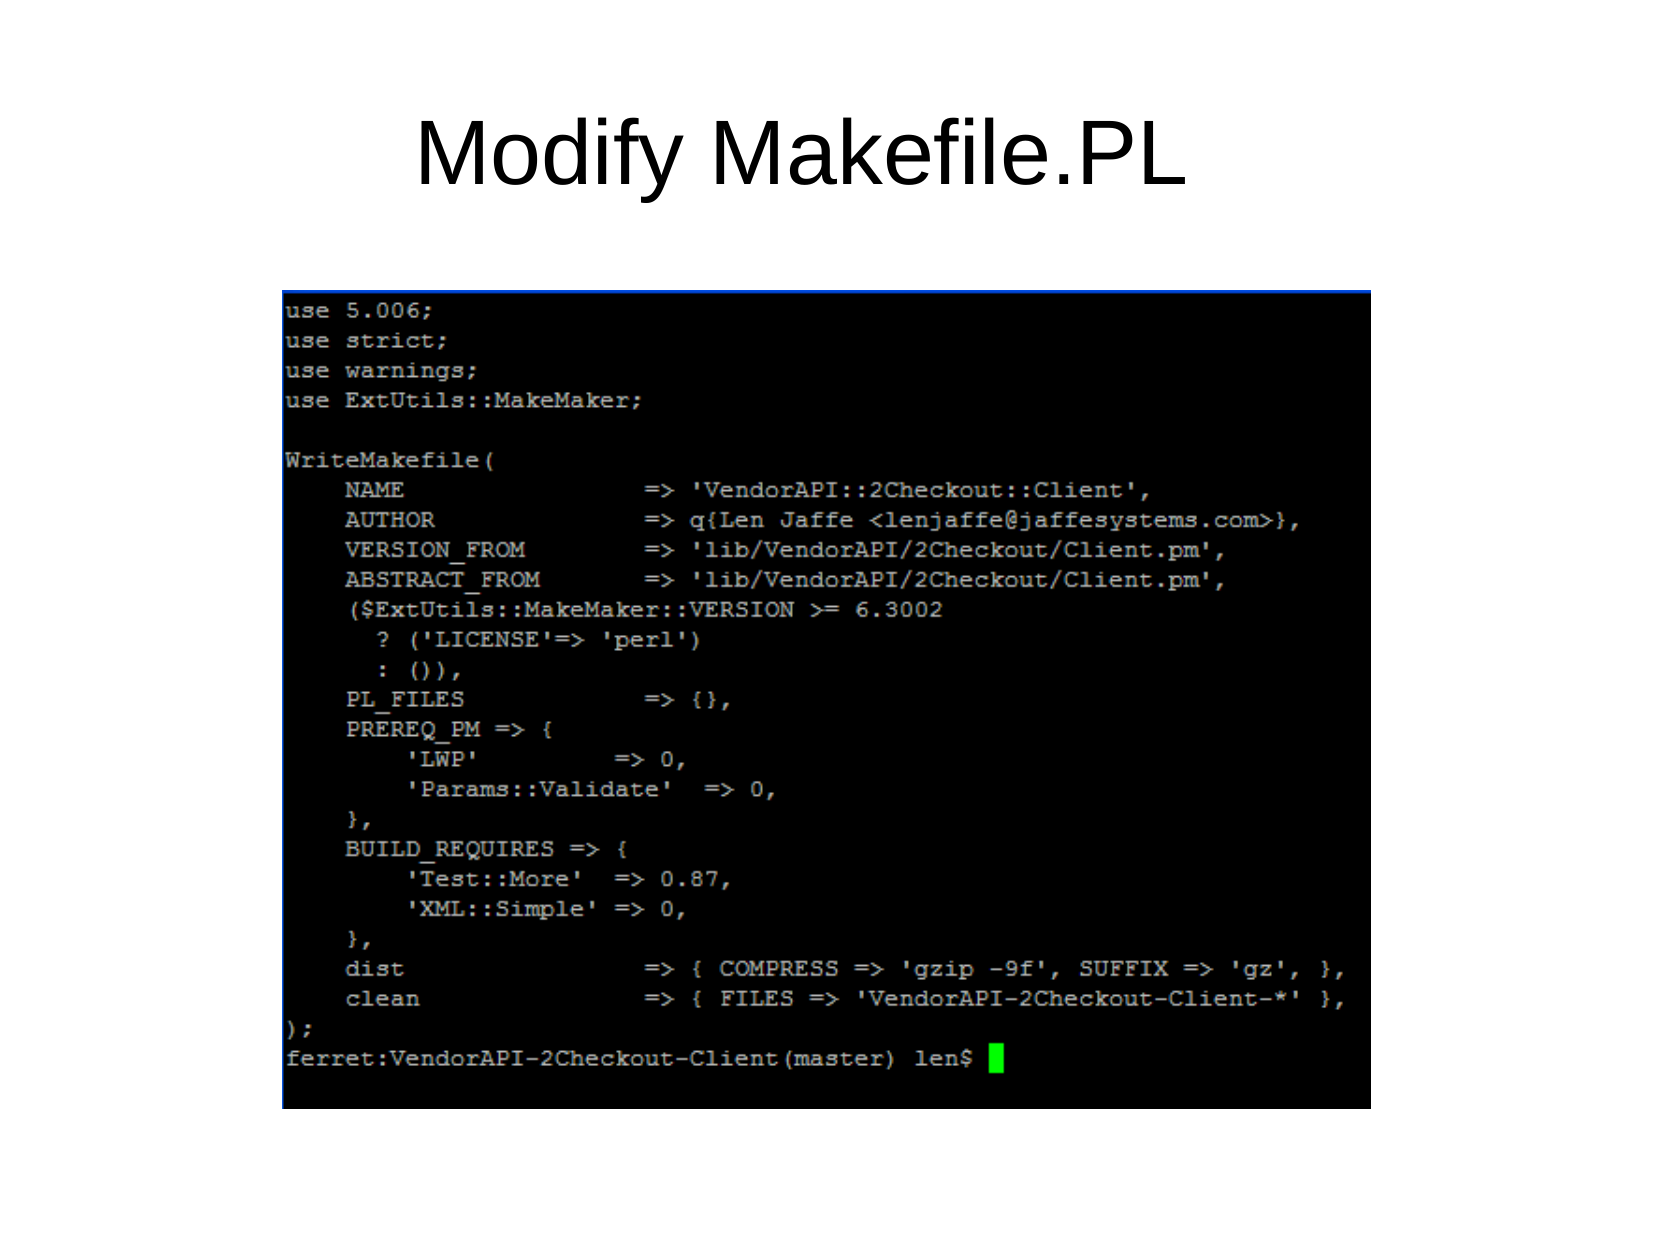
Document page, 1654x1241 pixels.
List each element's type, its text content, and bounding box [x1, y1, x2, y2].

picture [282, 290, 1371, 1109]
title Modify Makefile.PL [82, 49, 1571, 257]
